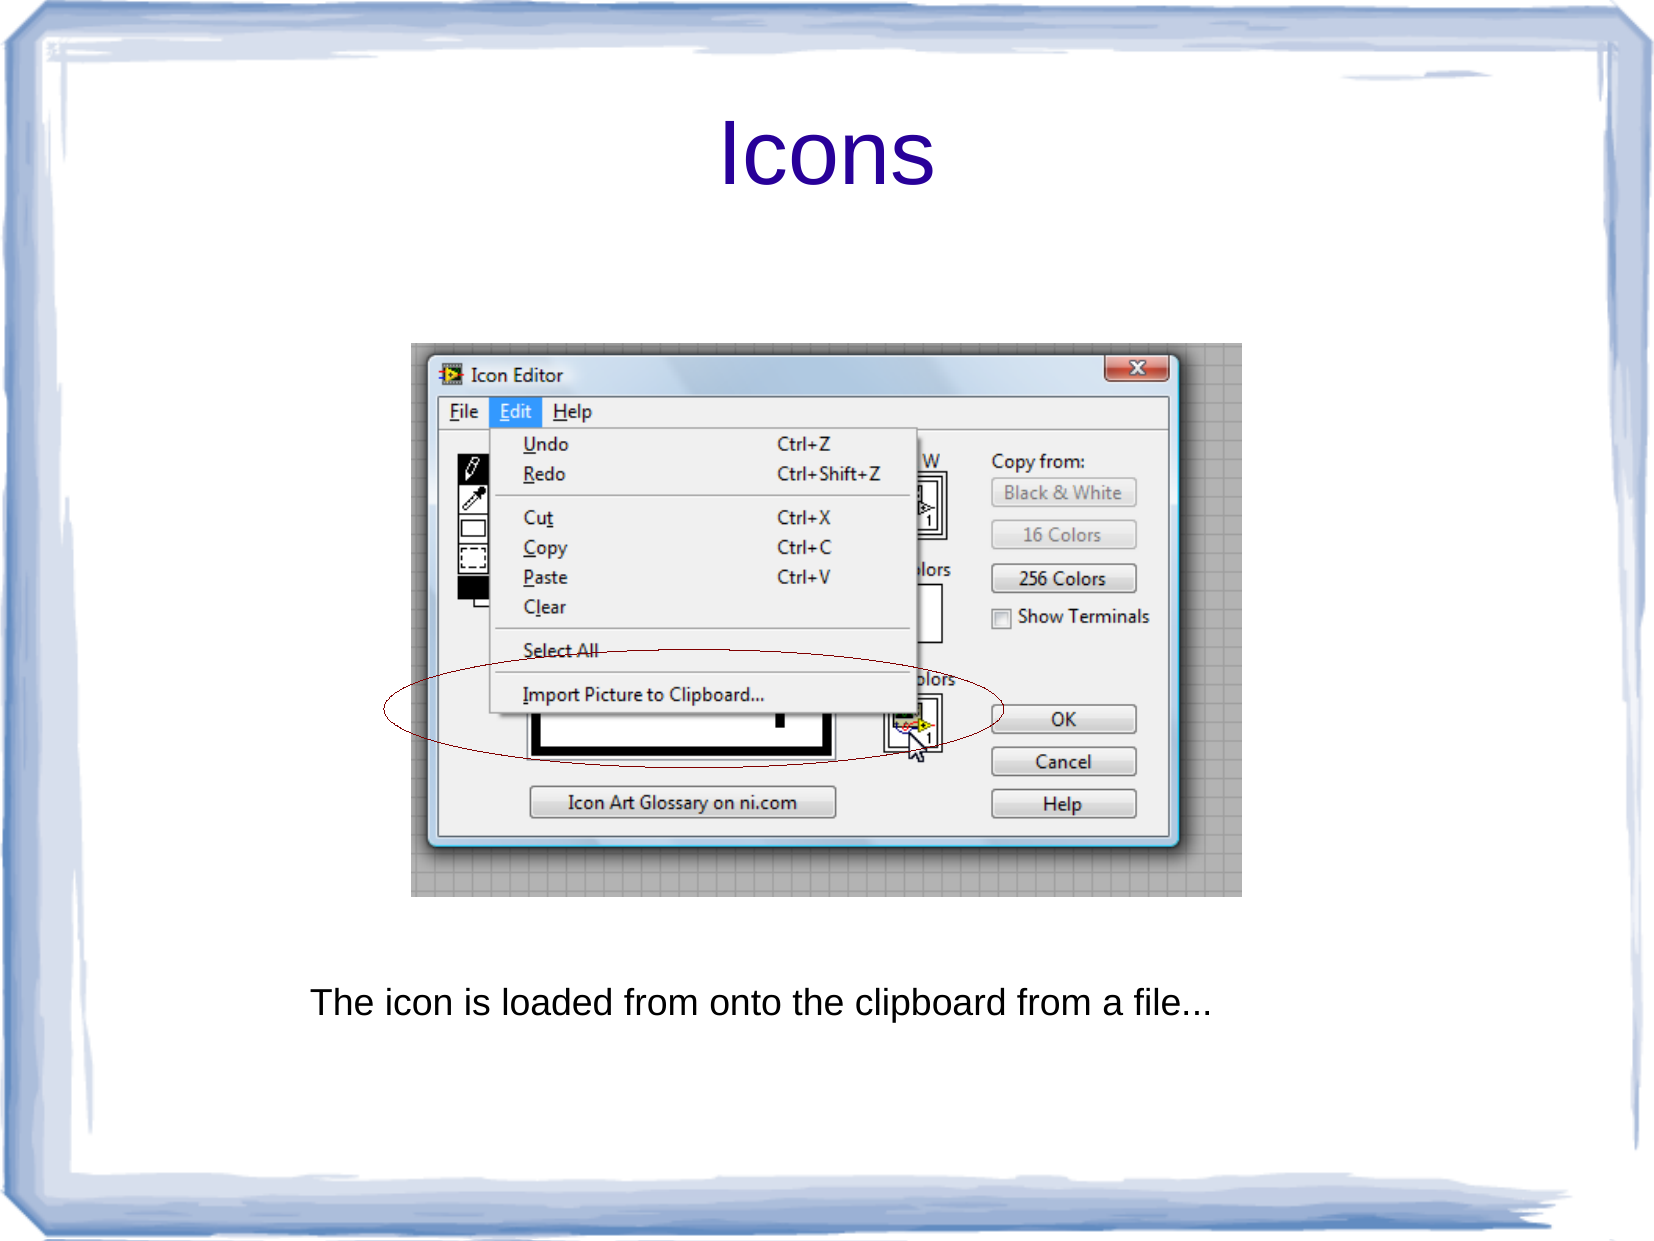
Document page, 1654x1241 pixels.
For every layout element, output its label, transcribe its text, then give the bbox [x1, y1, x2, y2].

text_box [383, 649, 1004, 768]
picture [0, 0, 1654, 1241]
title Icons [82, 56, 1571, 250]
text_box The icon is loaded from onto the clipboard from a file... [295, 974, 1477, 1032]
